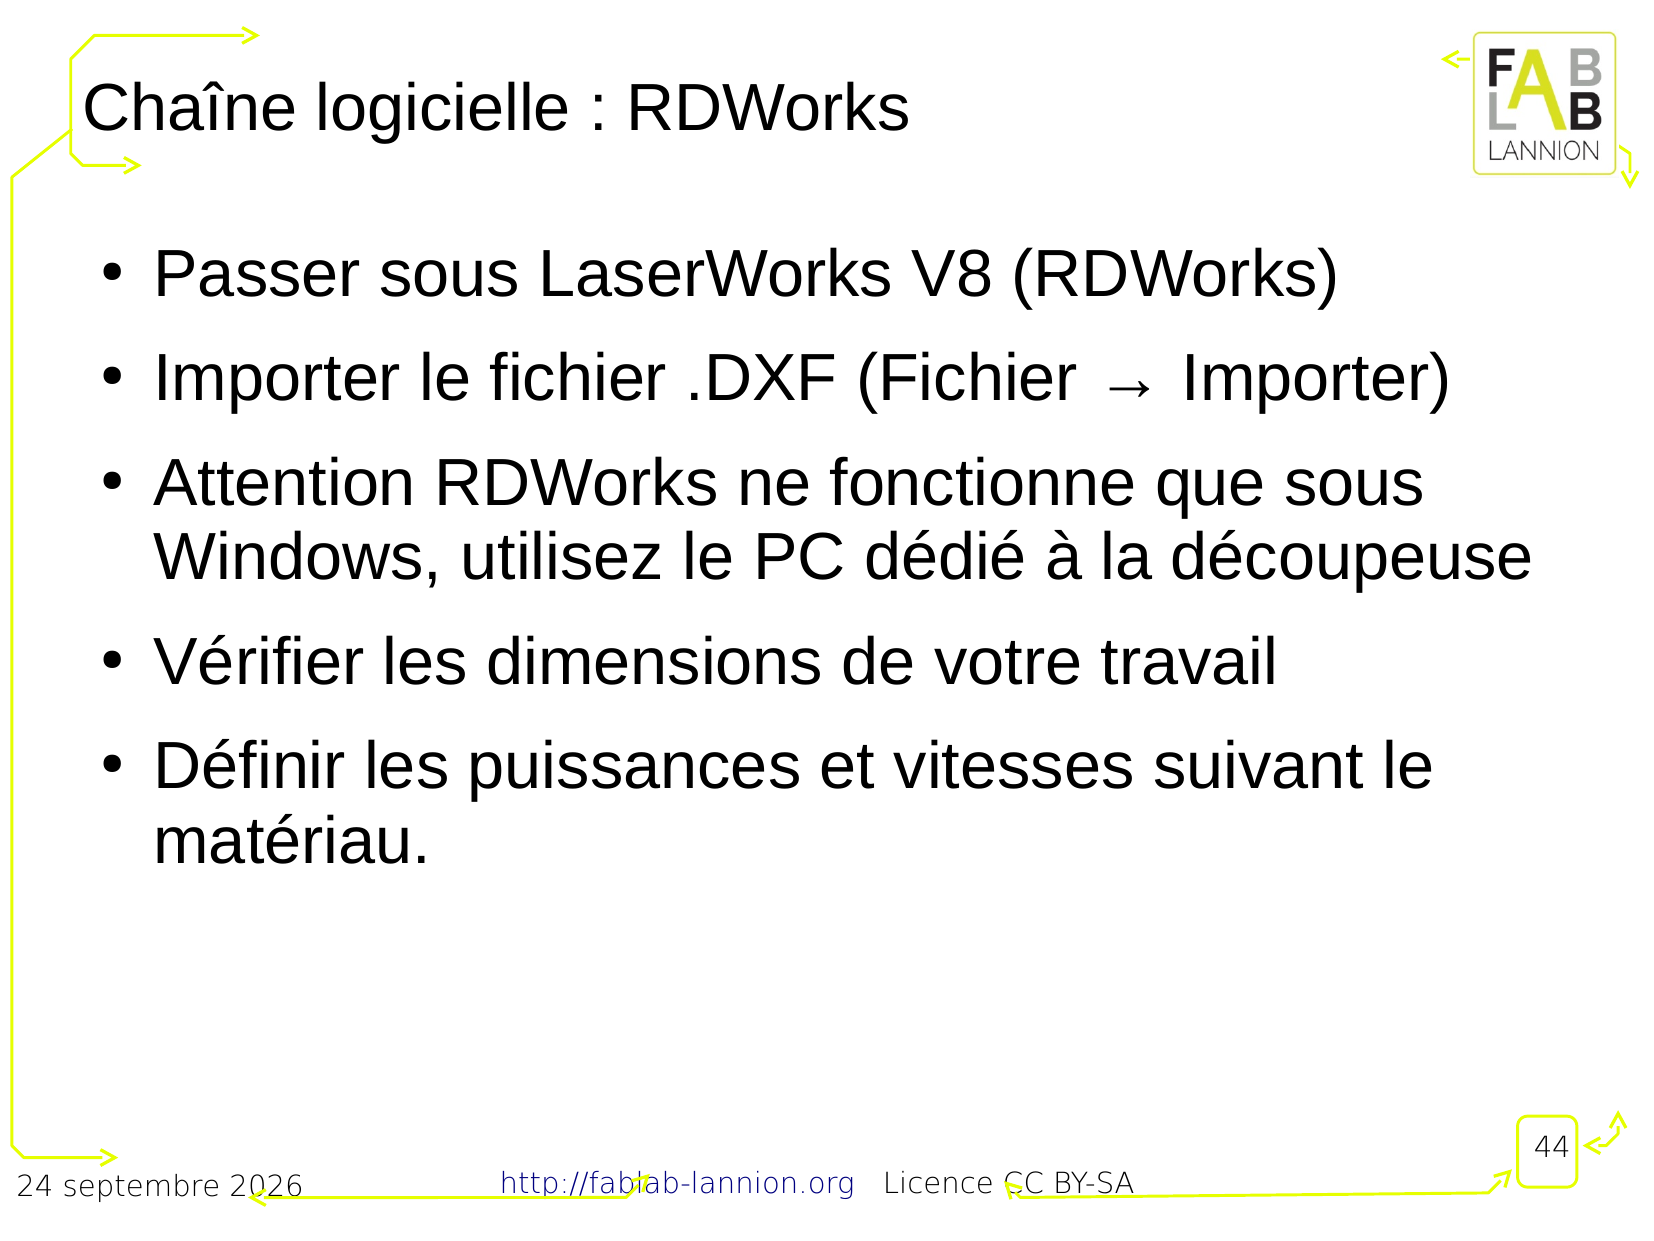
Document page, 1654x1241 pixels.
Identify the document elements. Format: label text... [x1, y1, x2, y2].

list Passer sous LaserWorks V8 (RDWorks) Importer le fichier .DXF (Fichier → Importer) Attention RDWorks ne fonctionne que sous Windows, utilisez le PC dédié à la découpeuse Vérifier les dimensions de votre travail Définir les puissances et vitesses suivant le matériau. [82, 236, 1571, 1010]
picture [1470, 29, 1619, 178]
title Chaîne logicielle : RDWorks [82, 49, 1441, 166]
